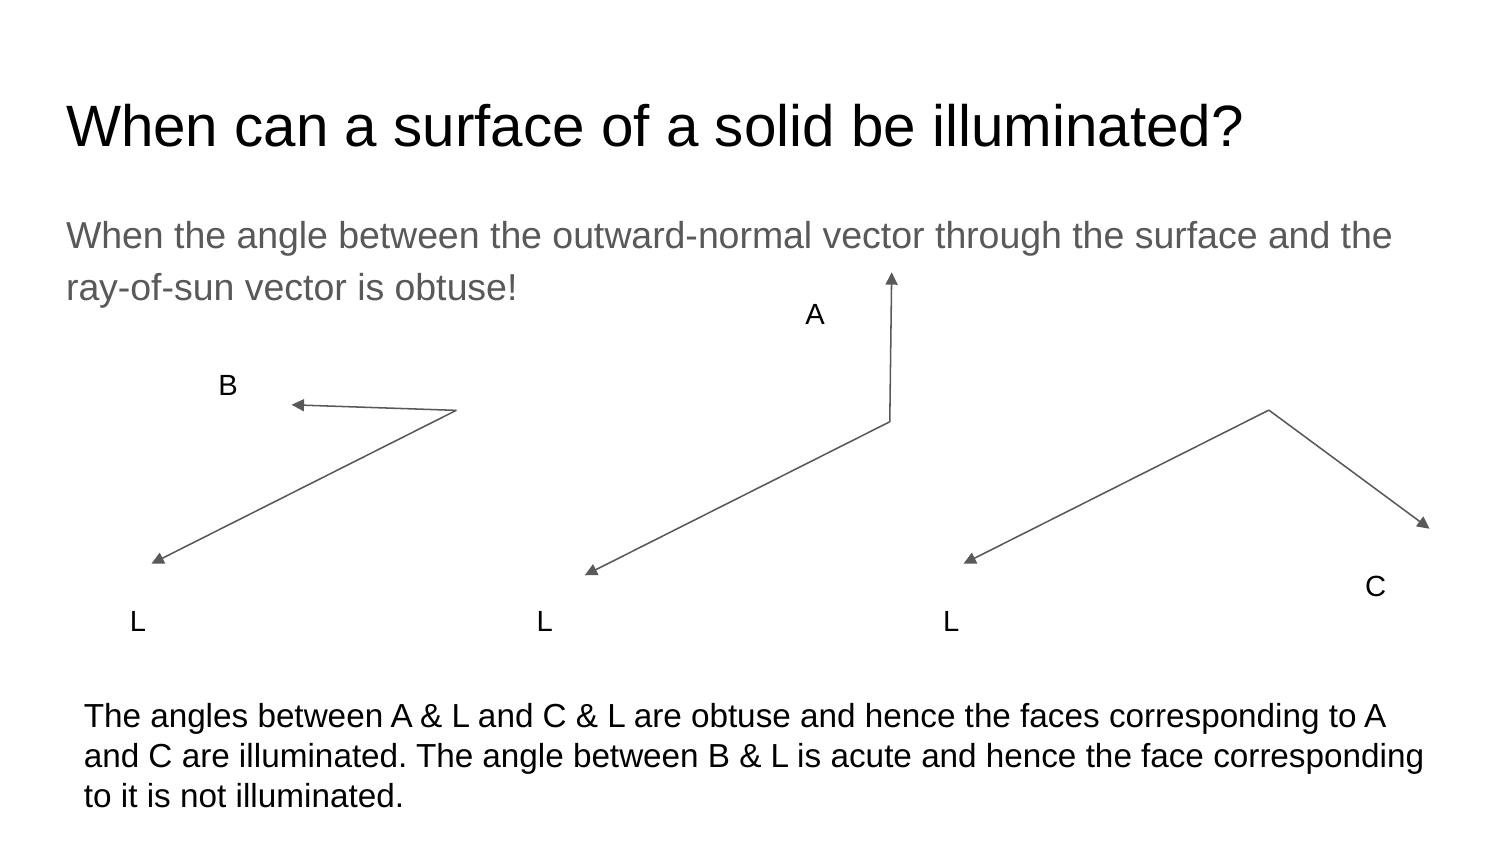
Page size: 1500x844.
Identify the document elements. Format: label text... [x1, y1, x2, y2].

text_box The angles between A & L and C & L are obtuse and hence the faces corresponding to A and C are illuminated. The angle between B & L is acute and hence the face corresponding to it is not illuminated. [69, 678, 1449, 829]
title When can a surface of a solid be illuminated? [51, 72, 1449, 167]
text_box L [928, 586, 1000, 647]
text_box L [521, 586, 593, 647]
text_box C [1350, 552, 1422, 612]
text_box L [114, 586, 186, 647]
list When the angle between the outward-normal vector through the surface and the ray-of-sun vector is obtuse! [51, 189, 1449, 672]
text_box B [203, 350, 275, 411]
text_box A [790, 280, 862, 340]
